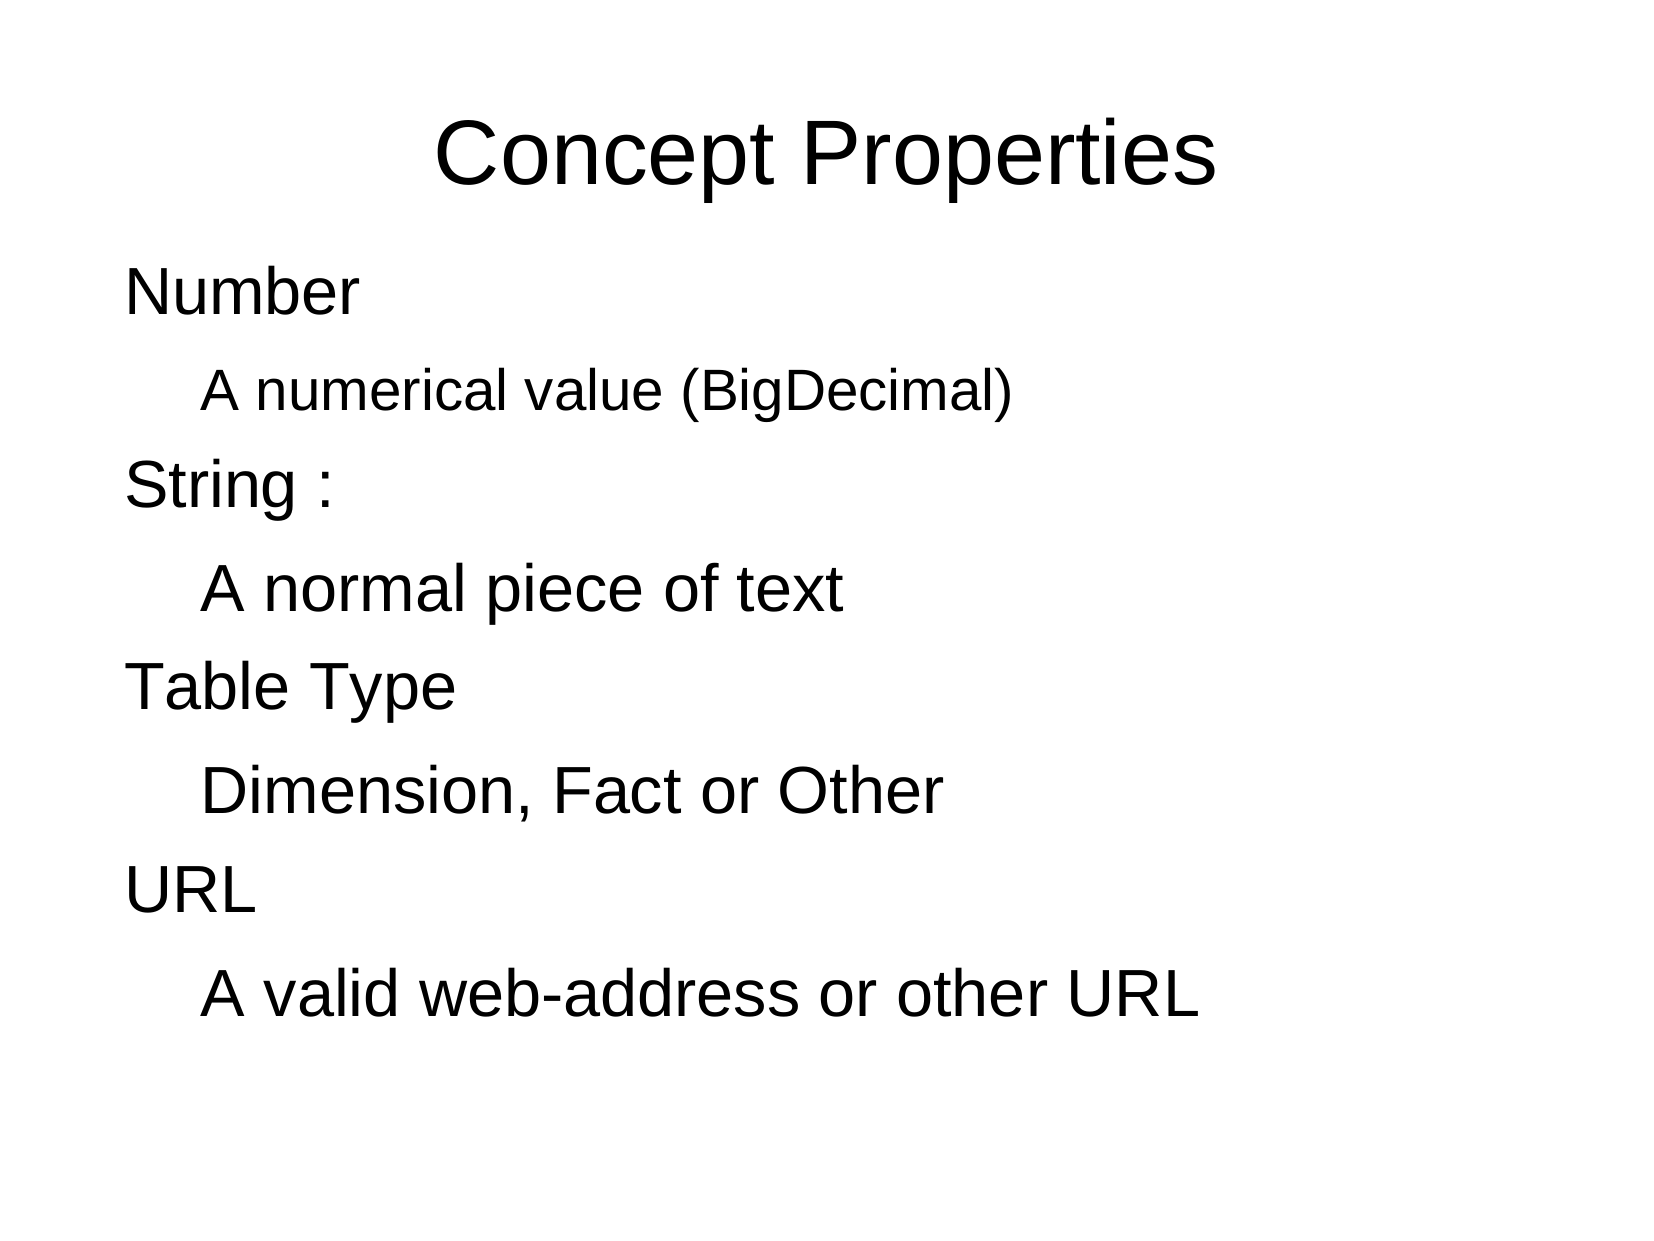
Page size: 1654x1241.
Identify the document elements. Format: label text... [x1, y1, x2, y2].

title Concept Properties [82, 49, 1571, 257]
list Number A numerical value (BigDecimal) String : A normal piece of text Table Type Dimension, Fact or Other URL A valid web-address or other URL [106, 253, 1595, 1241]
